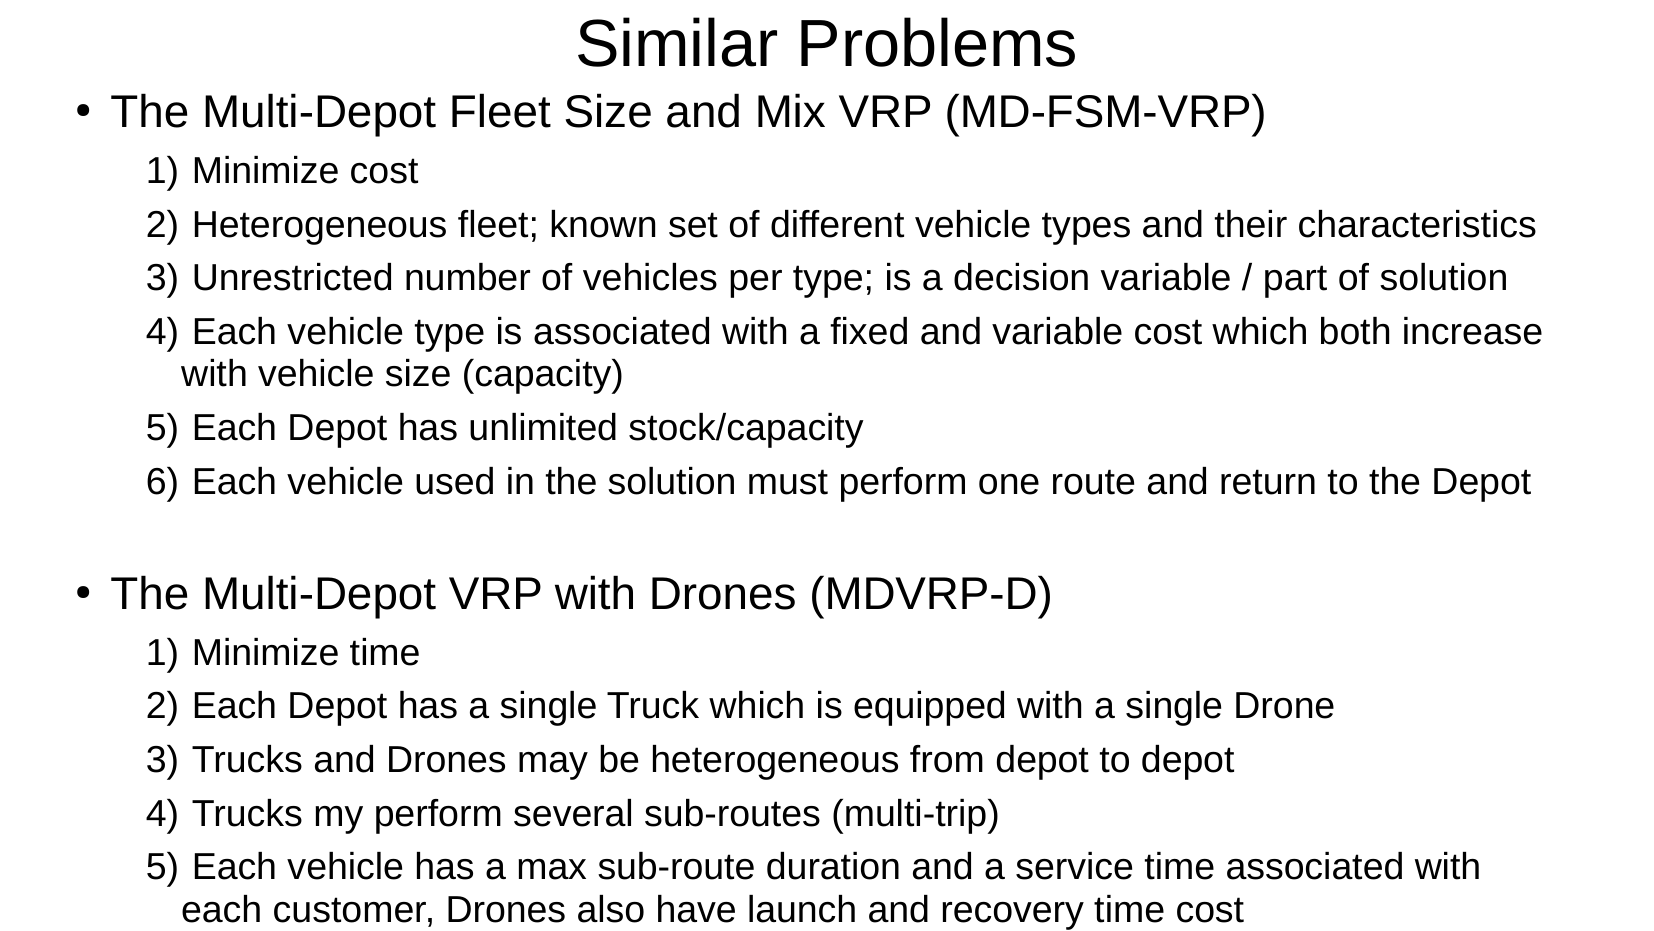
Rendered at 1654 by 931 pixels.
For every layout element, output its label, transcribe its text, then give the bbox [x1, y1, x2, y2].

title Similar Problems [82, 0, 1571, 121]
subtitle The Multi-Depot Fleet Size and Mix VRP (MD-FSM-VRP) Minimize cost Heterogeneous fleet; known set of different vehicle types and their characteristics Unrestricted number of vehicles per type; is a decision variable / part of solution Each vehicle type is associated with a fixed and variable cost which both increase with vehicle size (capacity) Each Depot has unlimited stock/capacity Each vehicle used in the solution must perform one route and return to the Depot The Multi-Depot VRP with Drones (MDVRP-D) Minimize time Each Depot has a single Truck which is equipped with a single Drone Trucks and Drones may be heterogeneous from depot to depot Trucks my perform several sub-routes (multi-trip) Each vehicle has a max sub-route duration and a service time associated with each customer, Drones also have launch and recovery time cost [75, 86, 1564, 931]
